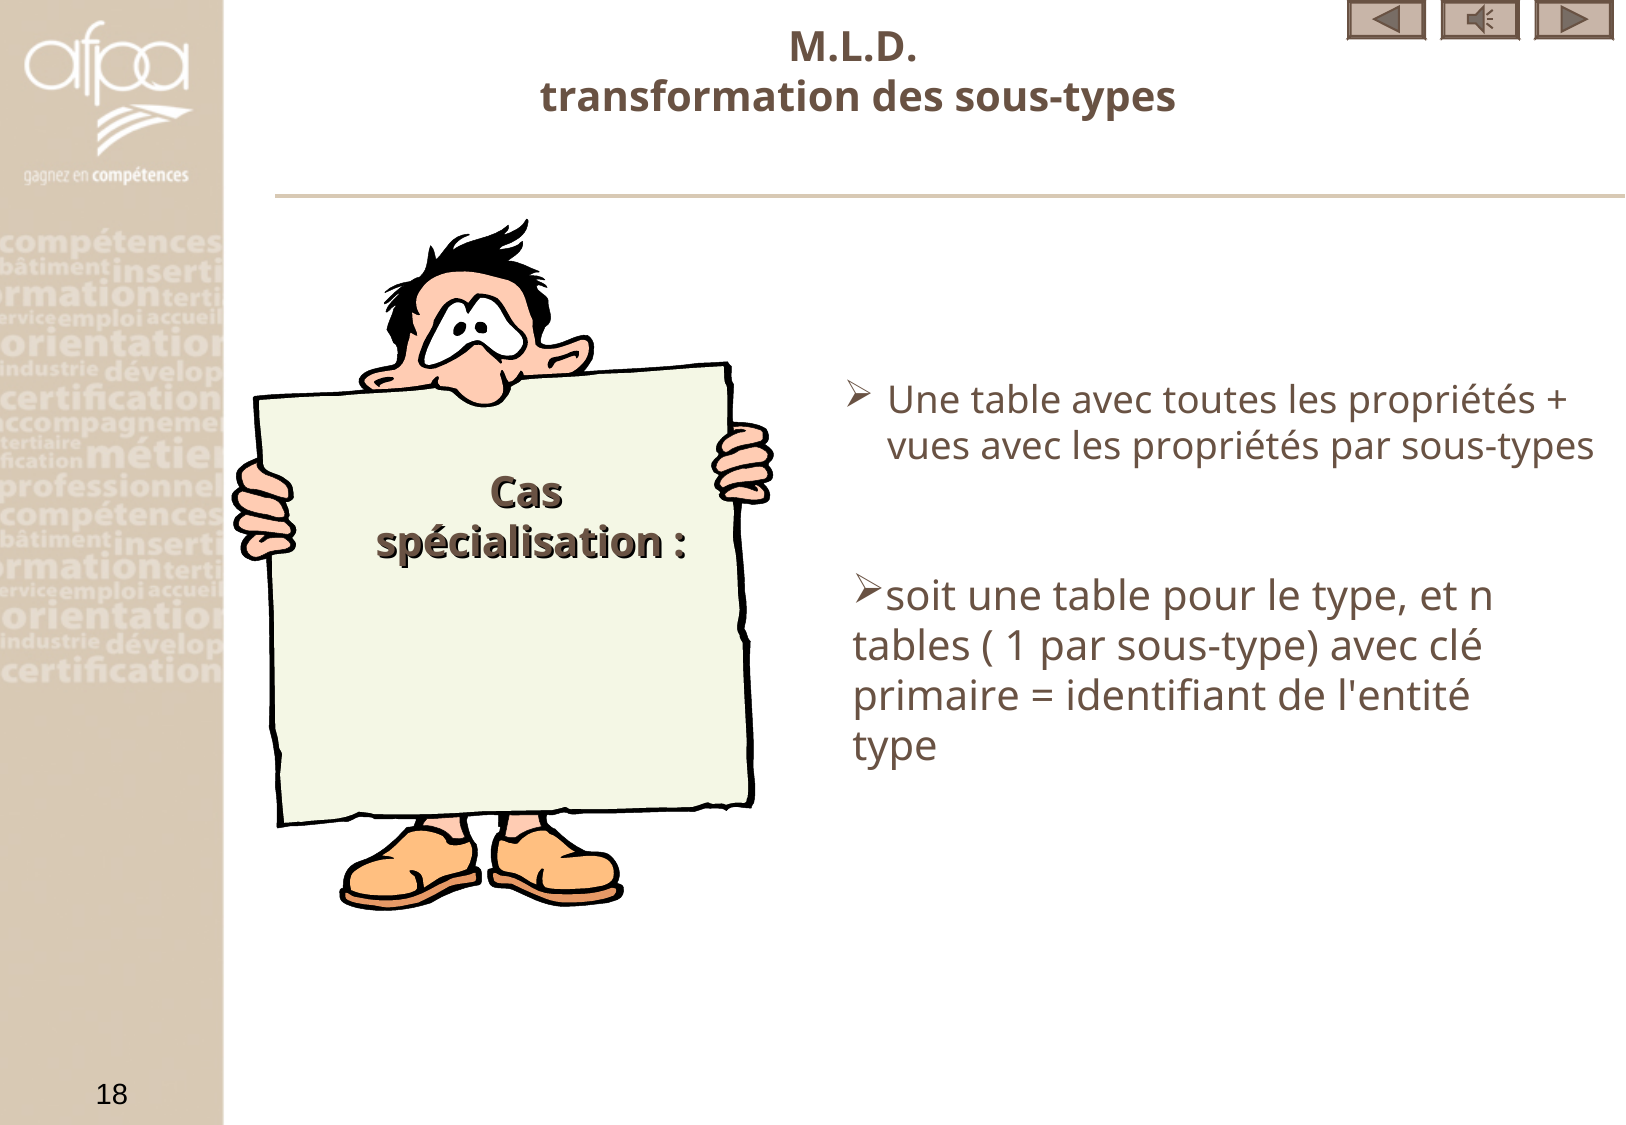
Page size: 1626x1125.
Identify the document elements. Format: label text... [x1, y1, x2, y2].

text_box [1536, 0, 1613, 39]
list Une table avec toutes les propriétés + vues avec les propriétés par sous-types [792, 312, 1600, 563]
text_box [1349, 0, 1426, 39]
text_box soit une table pour le type, et n tables ( 1 par sous-type) avec clé primaire = identifiant de l'entité type [762, 484, 1576, 777]
picture [0, 0, 1626, 1125]
text_box Cas spécialisation : [349, 456, 701, 573]
title M.L.D. transformation des sous-types [473, 19, 1244, 120]
text_box [1443, 0, 1519, 39]
